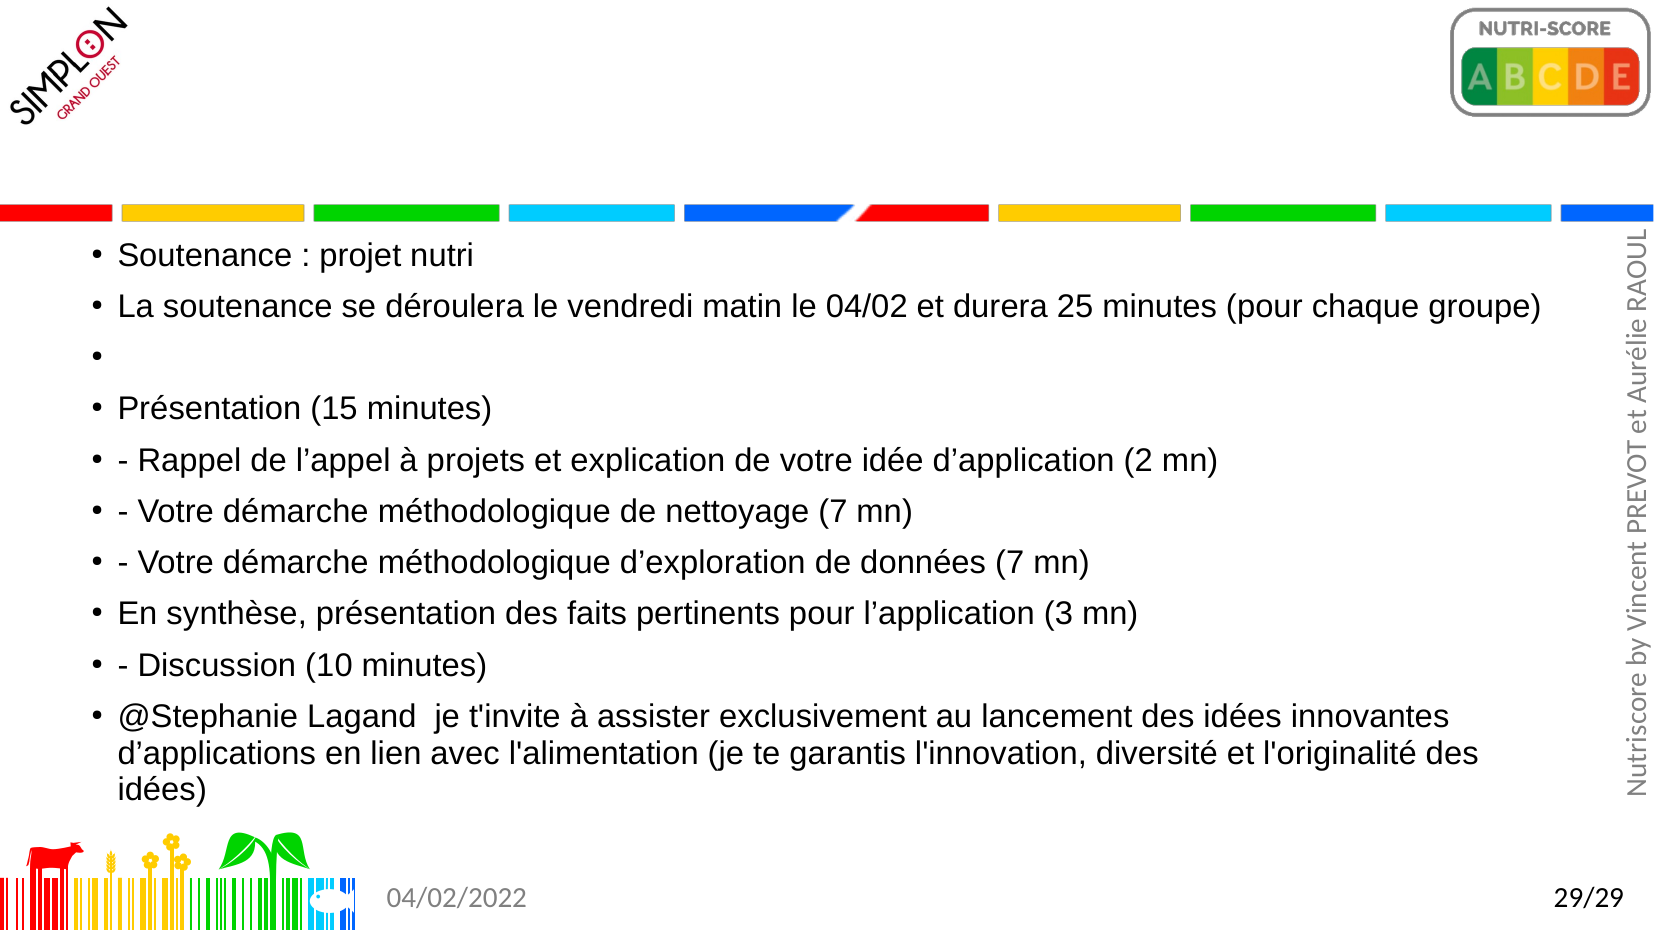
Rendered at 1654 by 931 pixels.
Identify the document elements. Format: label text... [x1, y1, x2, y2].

picture [1448, 4, 1654, 119]
list Soutenance : projet nutri La soutenance se déroulera le vendredi matin le 04/02 et durera 25 minutes (pour chaque groupe) Présentation (15 minutes) - Rappel de l’appel à projets et explication de votre idée d’application (2 mn) - Votre démarche méthodologique de nettoyage (7 mn) - Votre démarche méthodologique d’exploration de données (7 mn) En synthèse, présentation des faits pertinents pour l’application (3 mn) - Discussion (10 minutes) @Stephanie Lagand je t'invite à assister exclusivement au lancement des idées innovantes d’applications en lien avec l'alimentation (je te garantis l'innovation, diversité et l'originalité des idées) [82, 236, 1571, 827]
picture [0, 826, 355, 930]
picture [0, 200, 1654, 225]
picture [2, 2, 147, 147]
